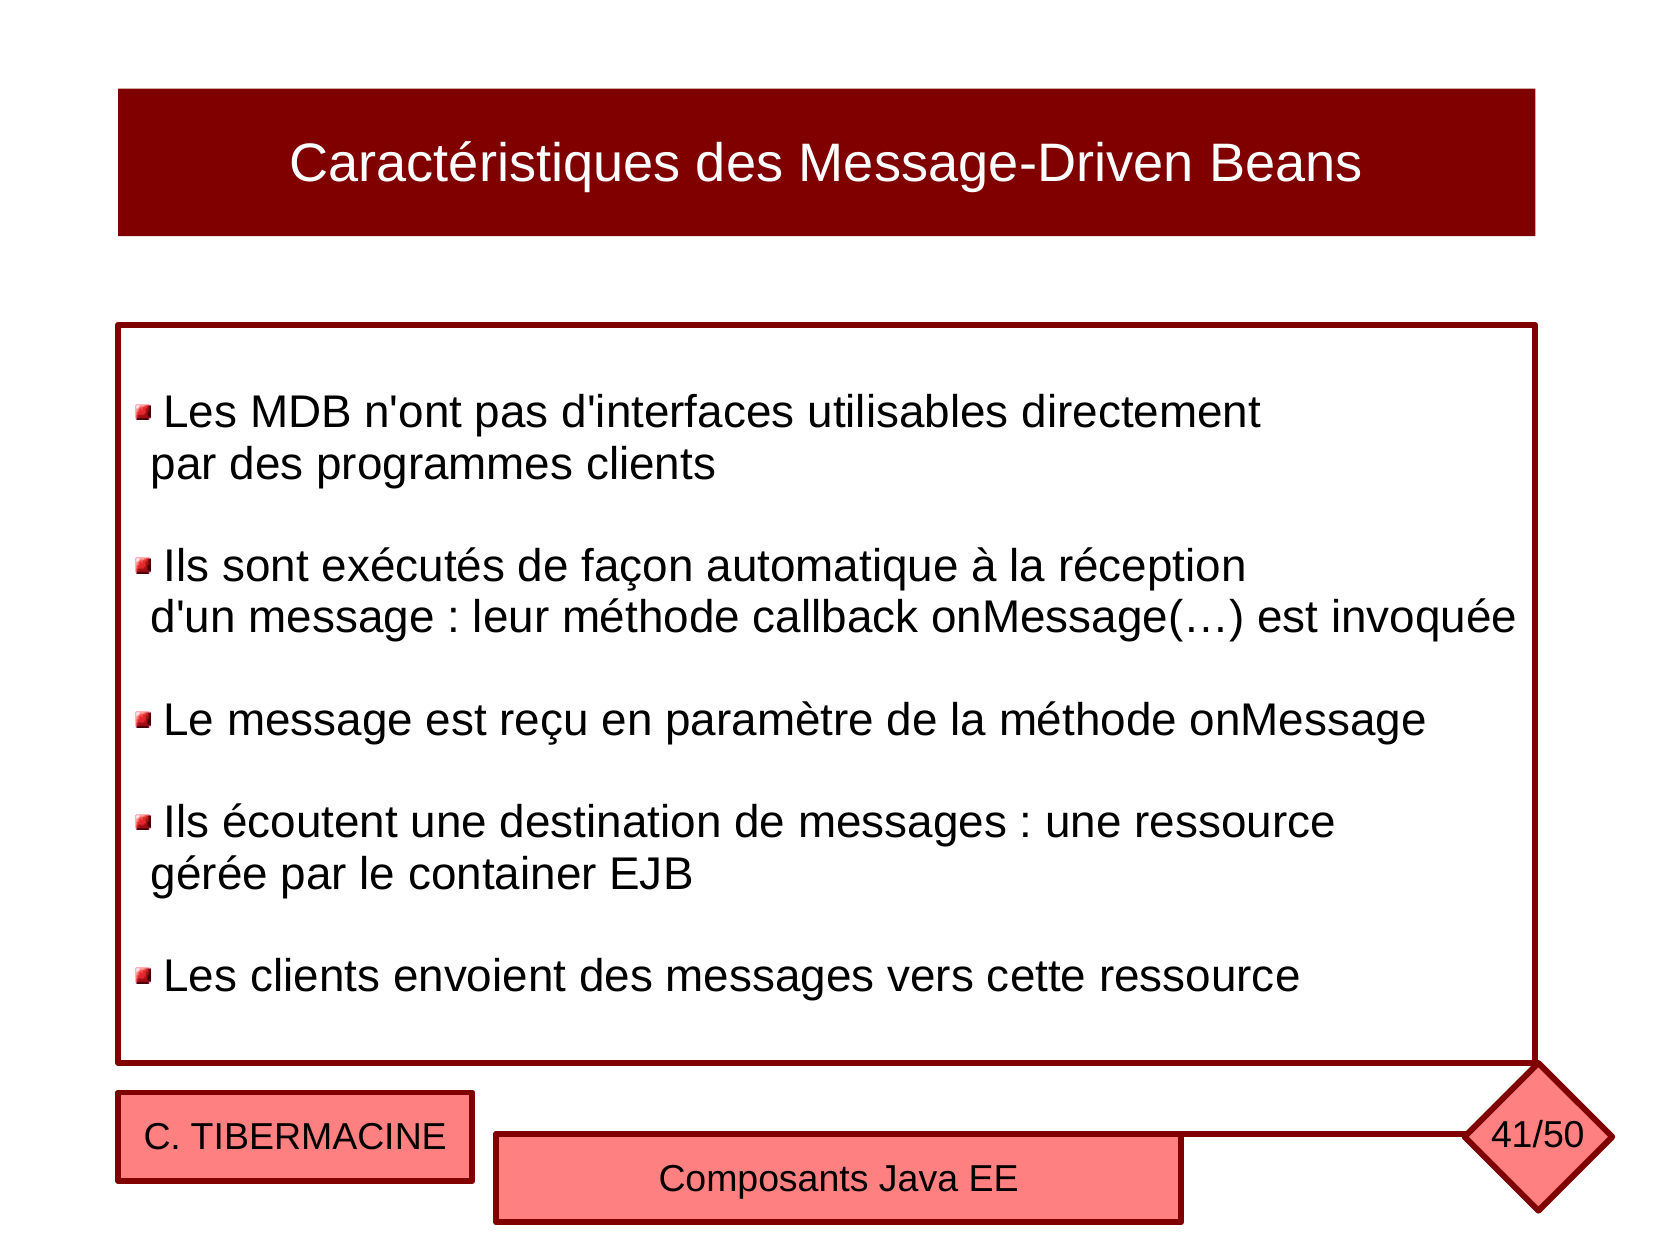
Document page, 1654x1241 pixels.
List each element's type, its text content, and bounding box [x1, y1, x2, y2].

text_box <numéro>/50 [1476, 1106, 1607, 1206]
text_box [1495, 1062, 1582, 1106]
text_box Composants Java EE [496, 1133, 1182, 1223]
text_box Les MDB n'ont pas d'interfaces utilisables directement par des programmes clients Ils sont exécutés de façon automatique à la réception d'un message : leur méthode callback onMessage(…) est invoquée Le message est reçu en paramètre de la méthode onMessage Ils écoutent une destination de messages : une ressource gérée par le container EJB Les clients envoient des messages vers cette ressource [118, 324, 1536, 1063]
text_box [1533, 1206, 1544, 1211]
picture [135, 814, 151, 830]
picture [135, 404, 151, 420]
text_box Caractéristiques des Message-Driven Beans [118, 88, 1536, 237]
picture [135, 967, 151, 984]
text_box [1464, 1125, 1476, 1149]
picture [135, 711, 151, 728]
text_box C. TIBERMACINE [118, 1092, 473, 1182]
picture [135, 557, 151, 574]
text_box [1607, 1131, 1613, 1143]
